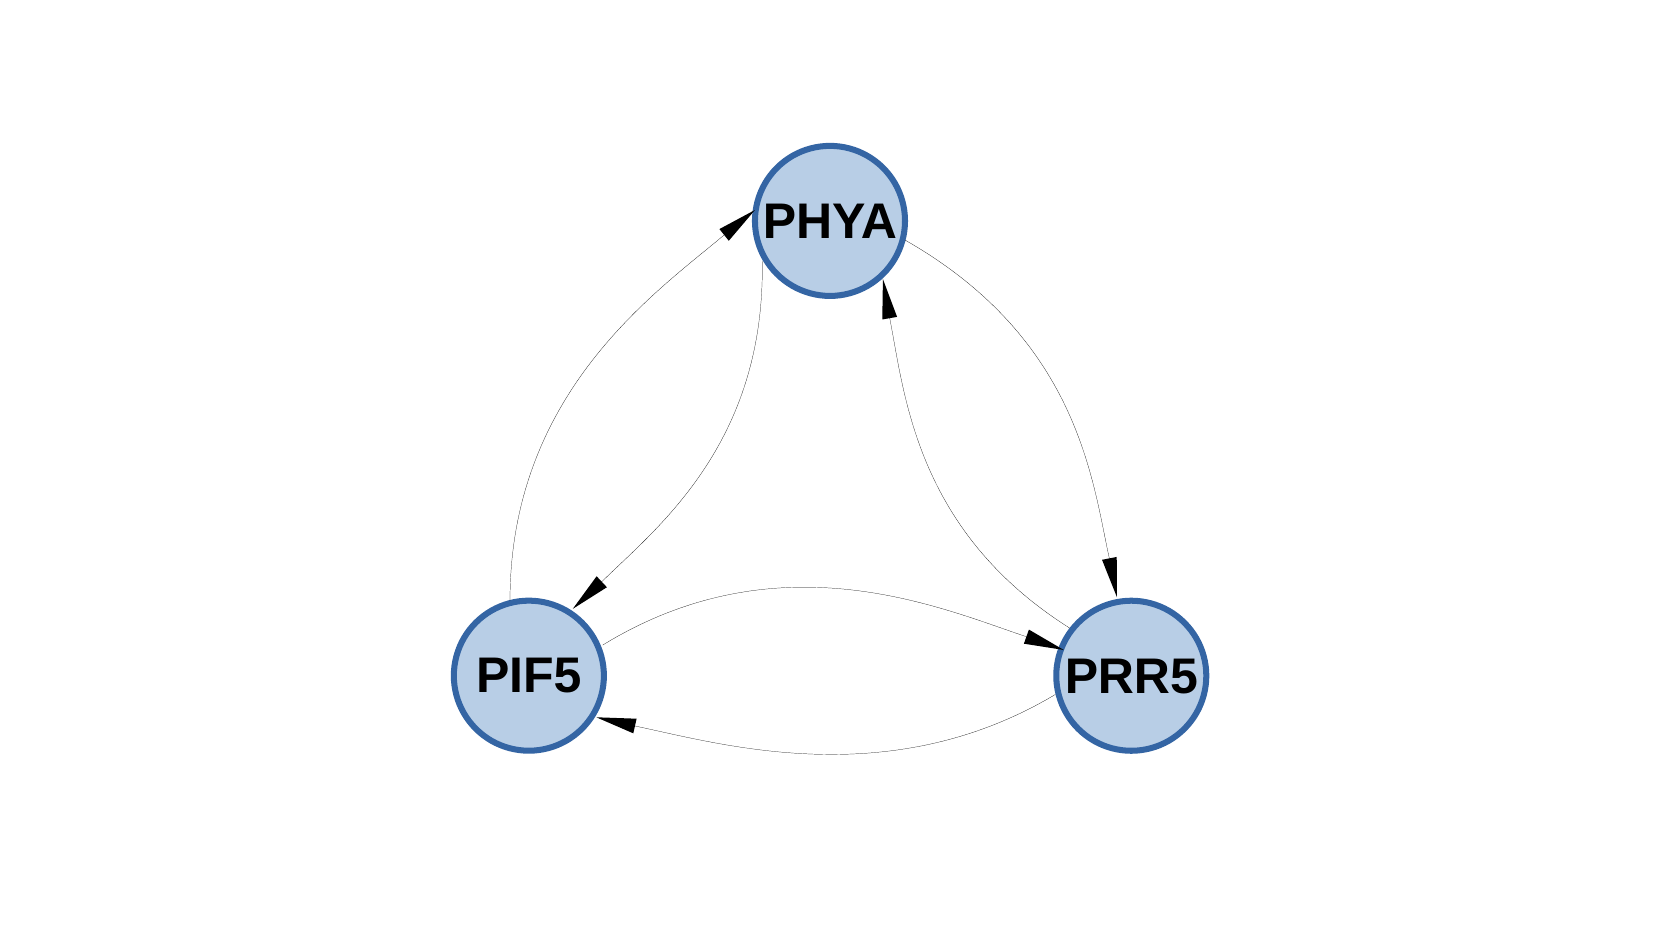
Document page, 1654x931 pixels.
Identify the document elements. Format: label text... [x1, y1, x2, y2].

text_box PHYA [754, 145, 906, 296]
text_box PRR5 [1056, 600, 1207, 751]
text_box PIF5 [453, 600, 604, 751]
